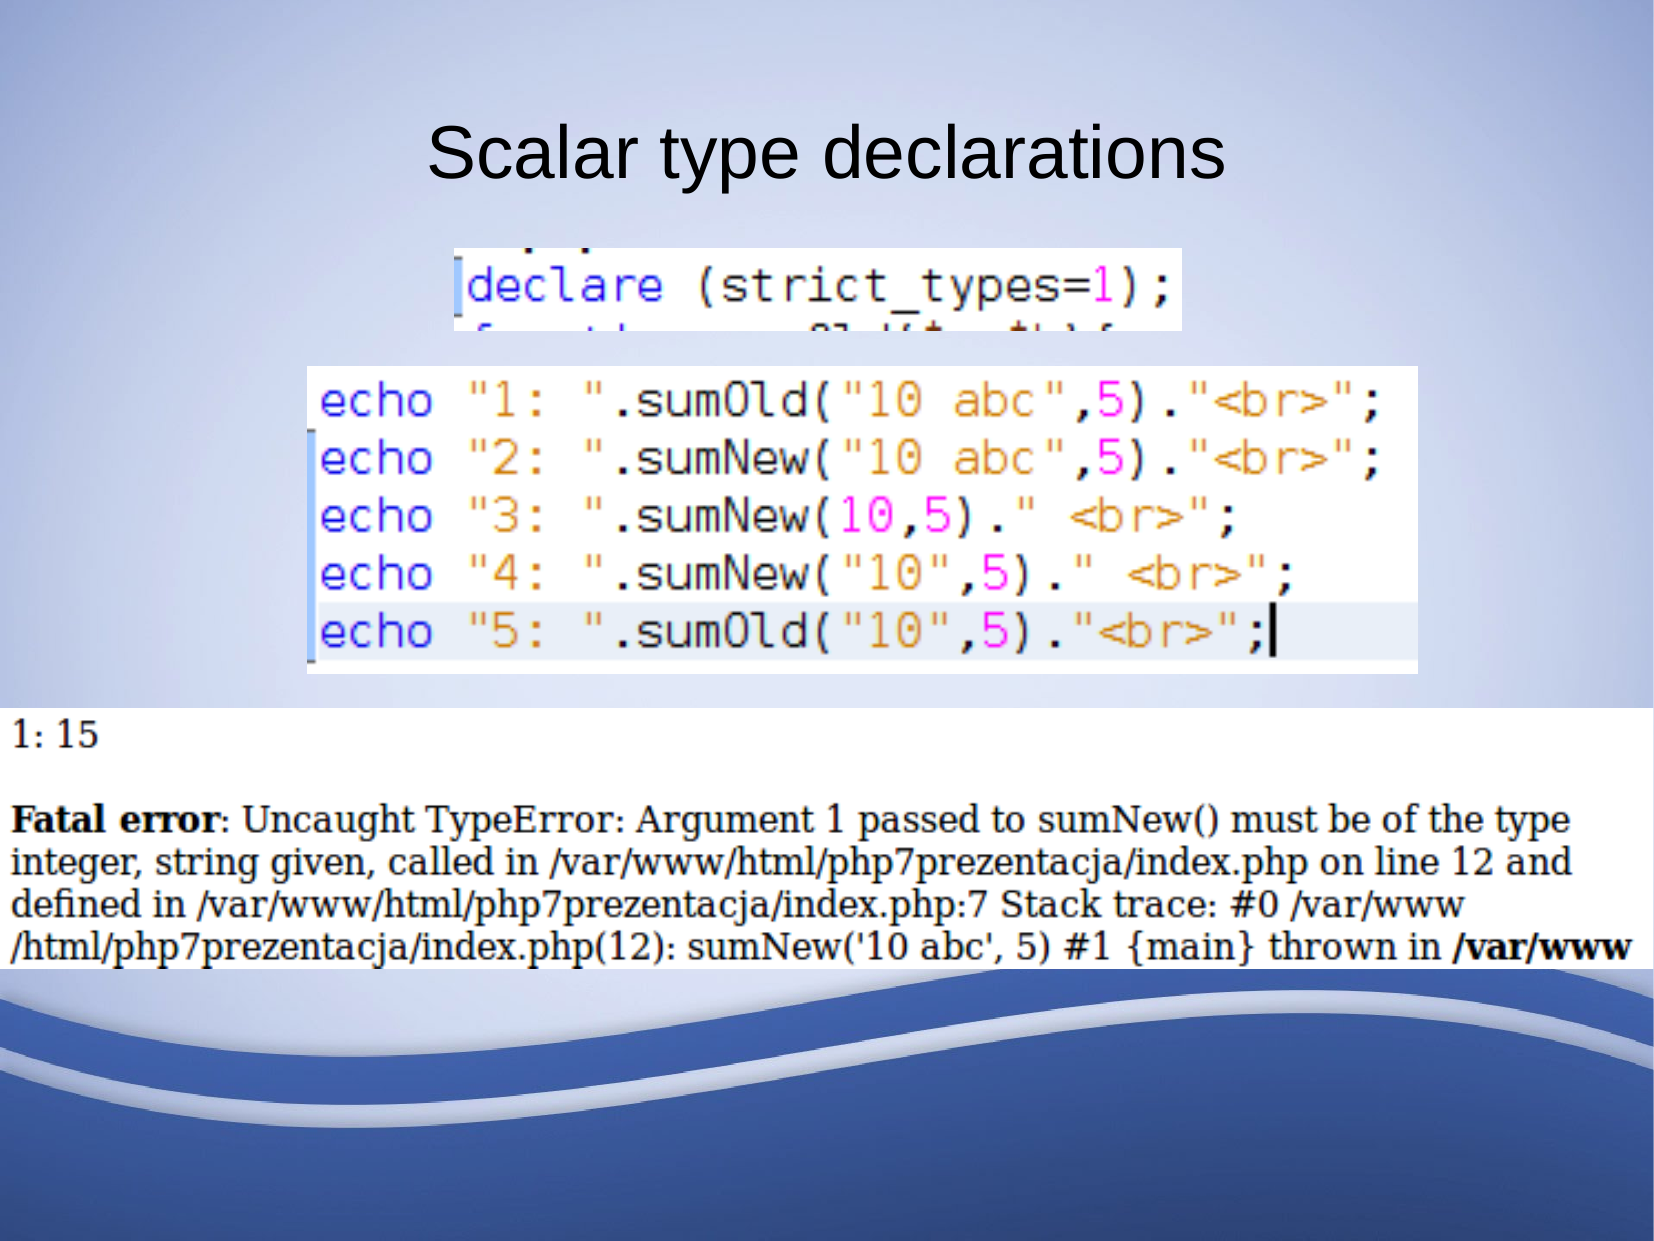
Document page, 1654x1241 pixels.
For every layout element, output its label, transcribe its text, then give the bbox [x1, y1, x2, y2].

title Scalar type declarations [82, 49, 1571, 257]
picture [0, 0, 1654, 1241]
